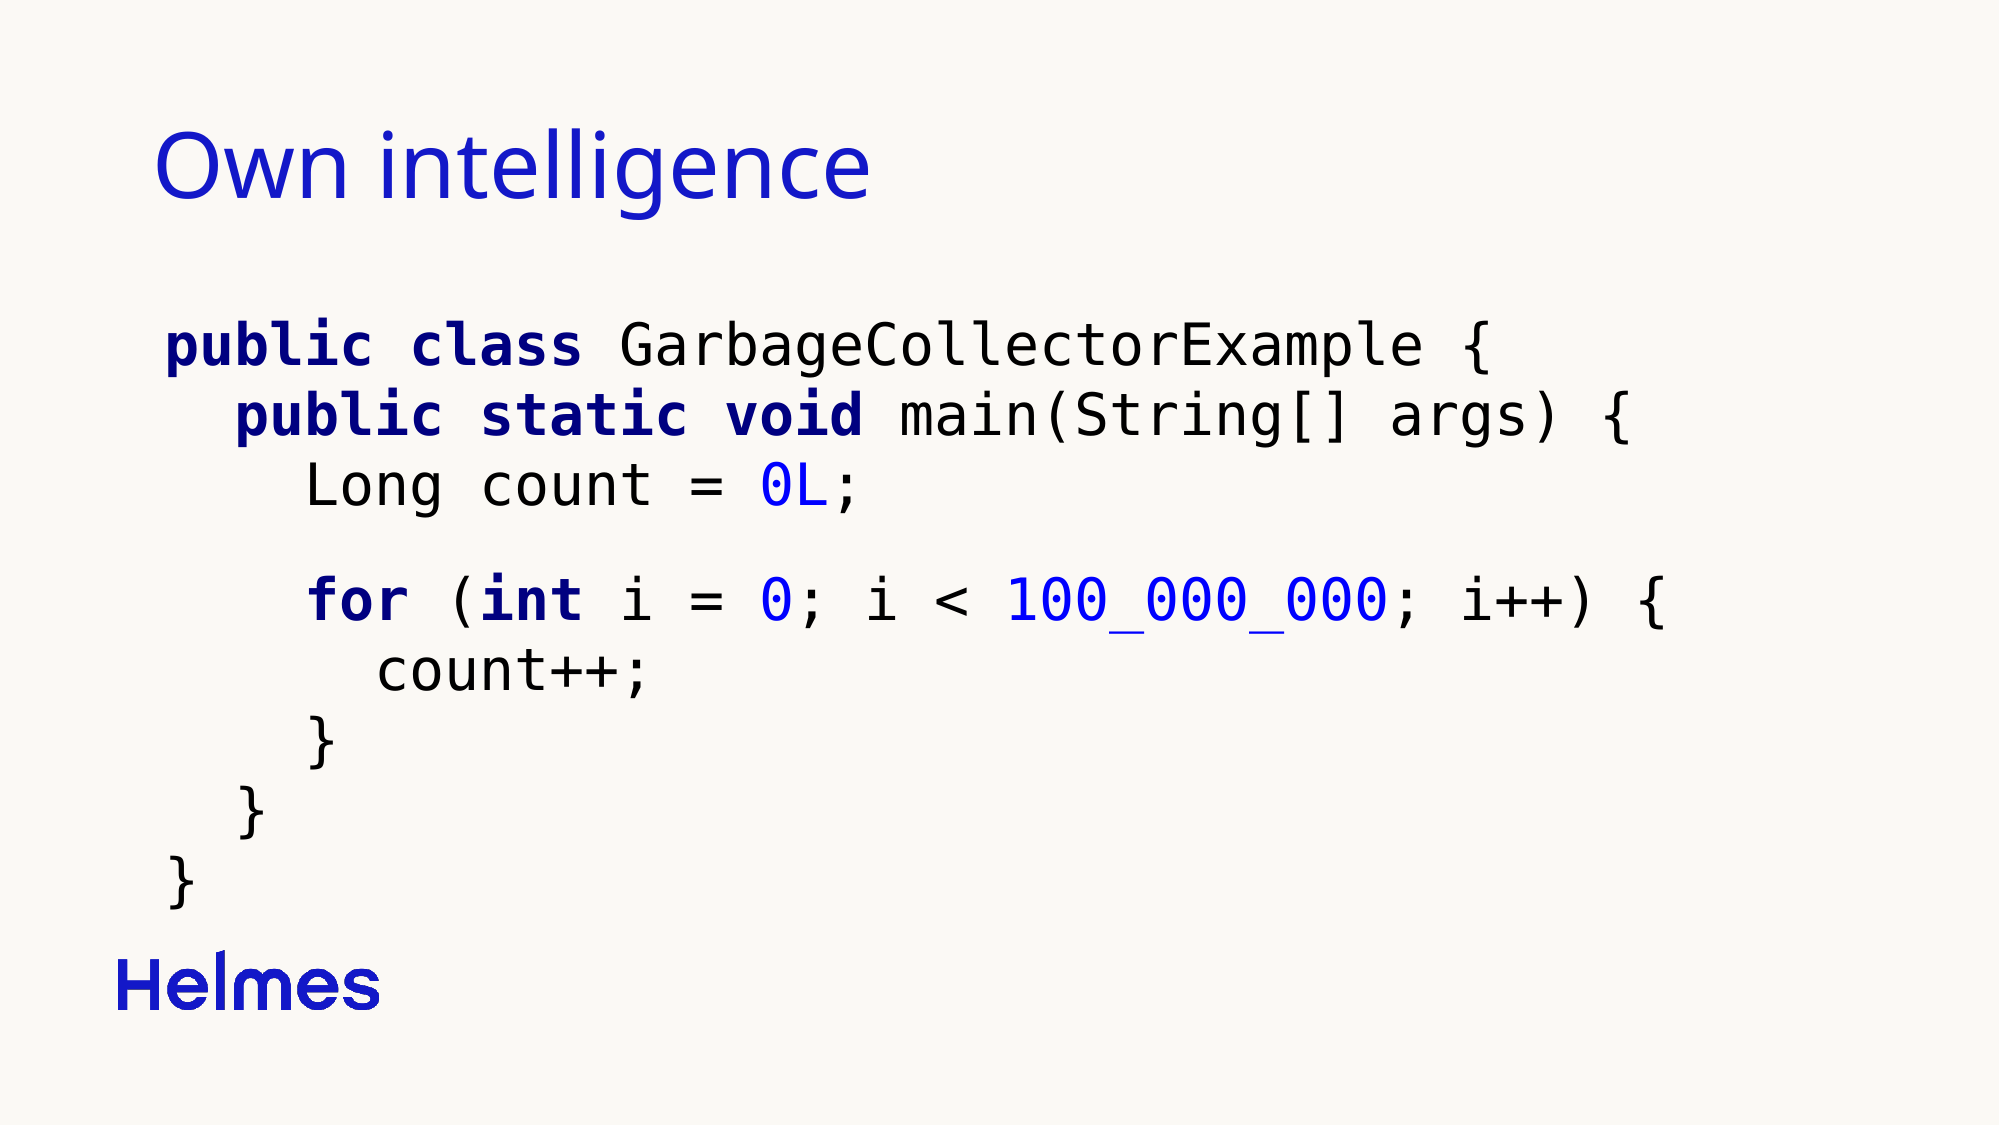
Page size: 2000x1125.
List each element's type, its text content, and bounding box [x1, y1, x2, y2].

picture [118, 950, 379, 1010]
text_box Own intelligence [137, 59, 1862, 277]
text_box public class GarbageCollectorExample { public static void main(String[] args) { Long count = 0L; for (int i = 0; i < 100_000_000; i++) { count++; } } } [149, 299, 1685, 925]
